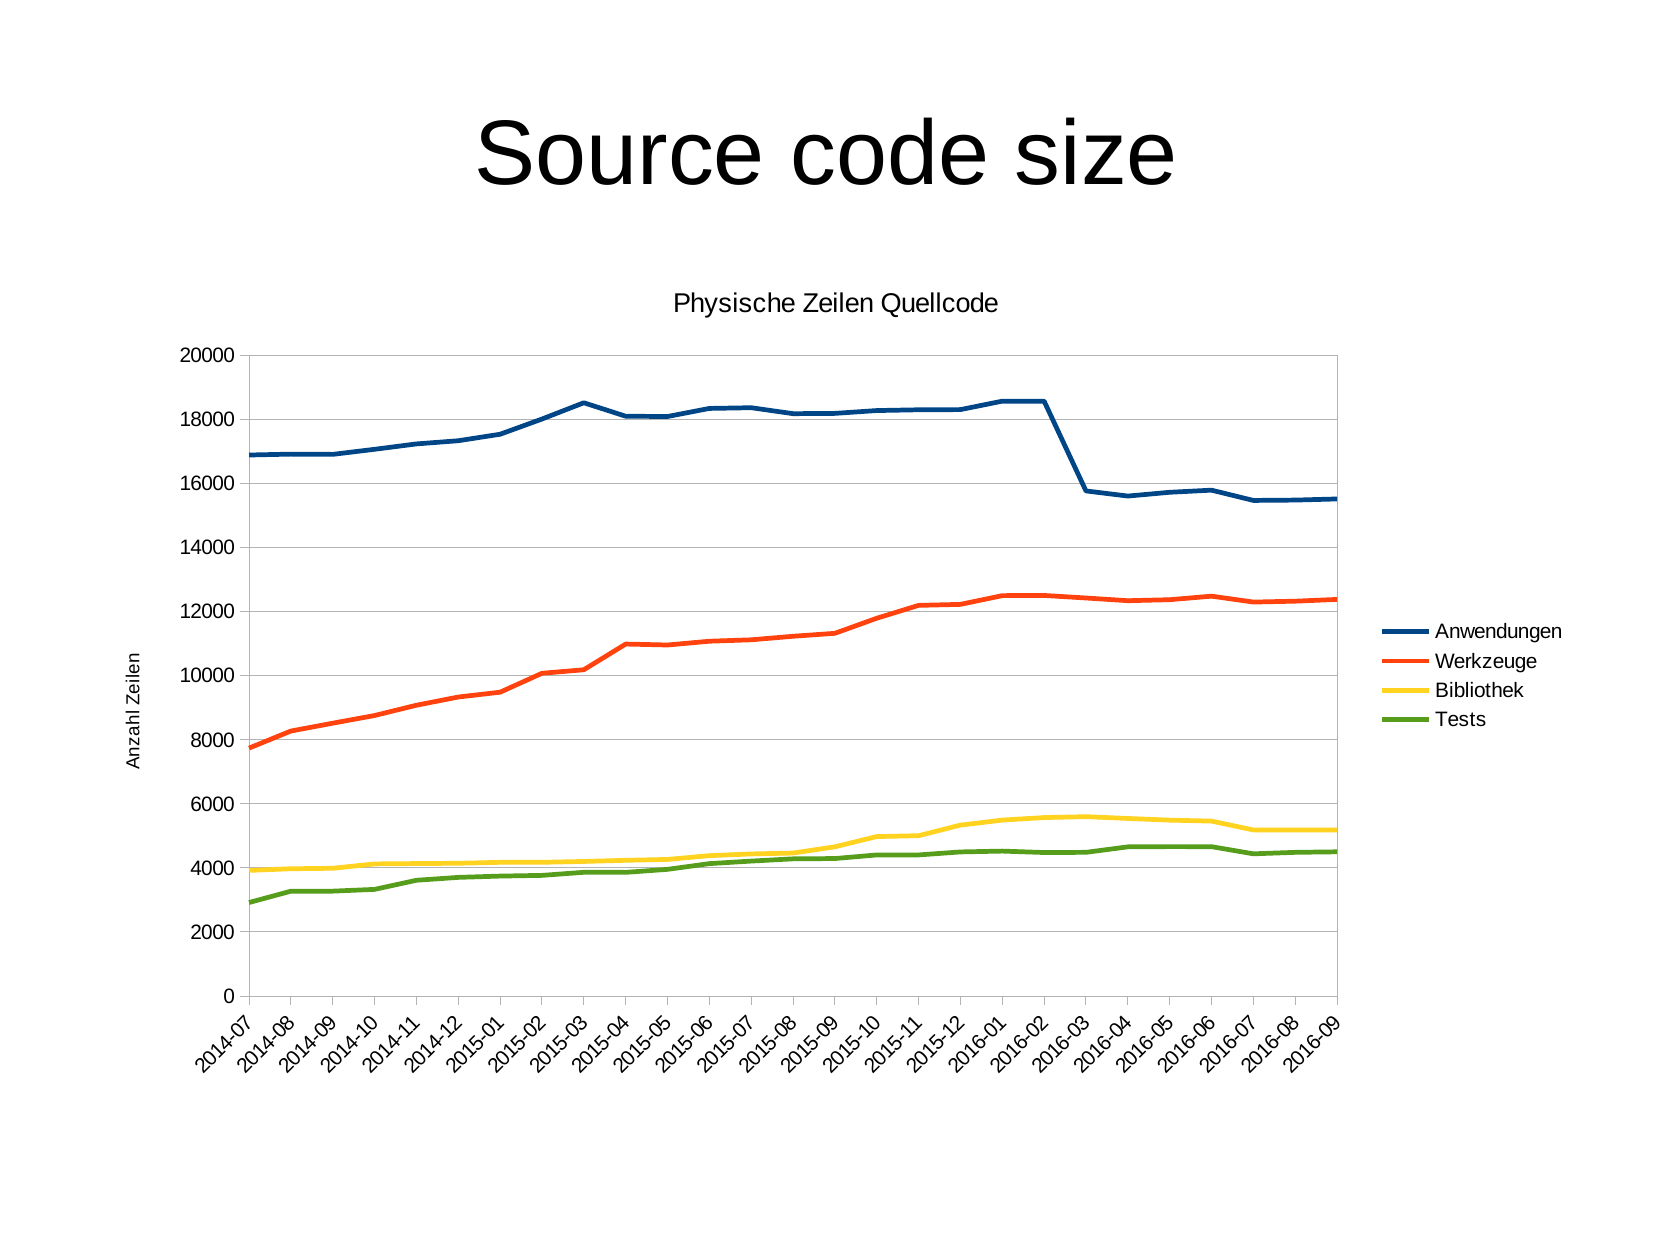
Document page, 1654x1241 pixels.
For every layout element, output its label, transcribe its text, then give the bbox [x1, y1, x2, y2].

chart [90, 256, 1582, 1096]
title Source code size [82, 49, 1571, 257]
